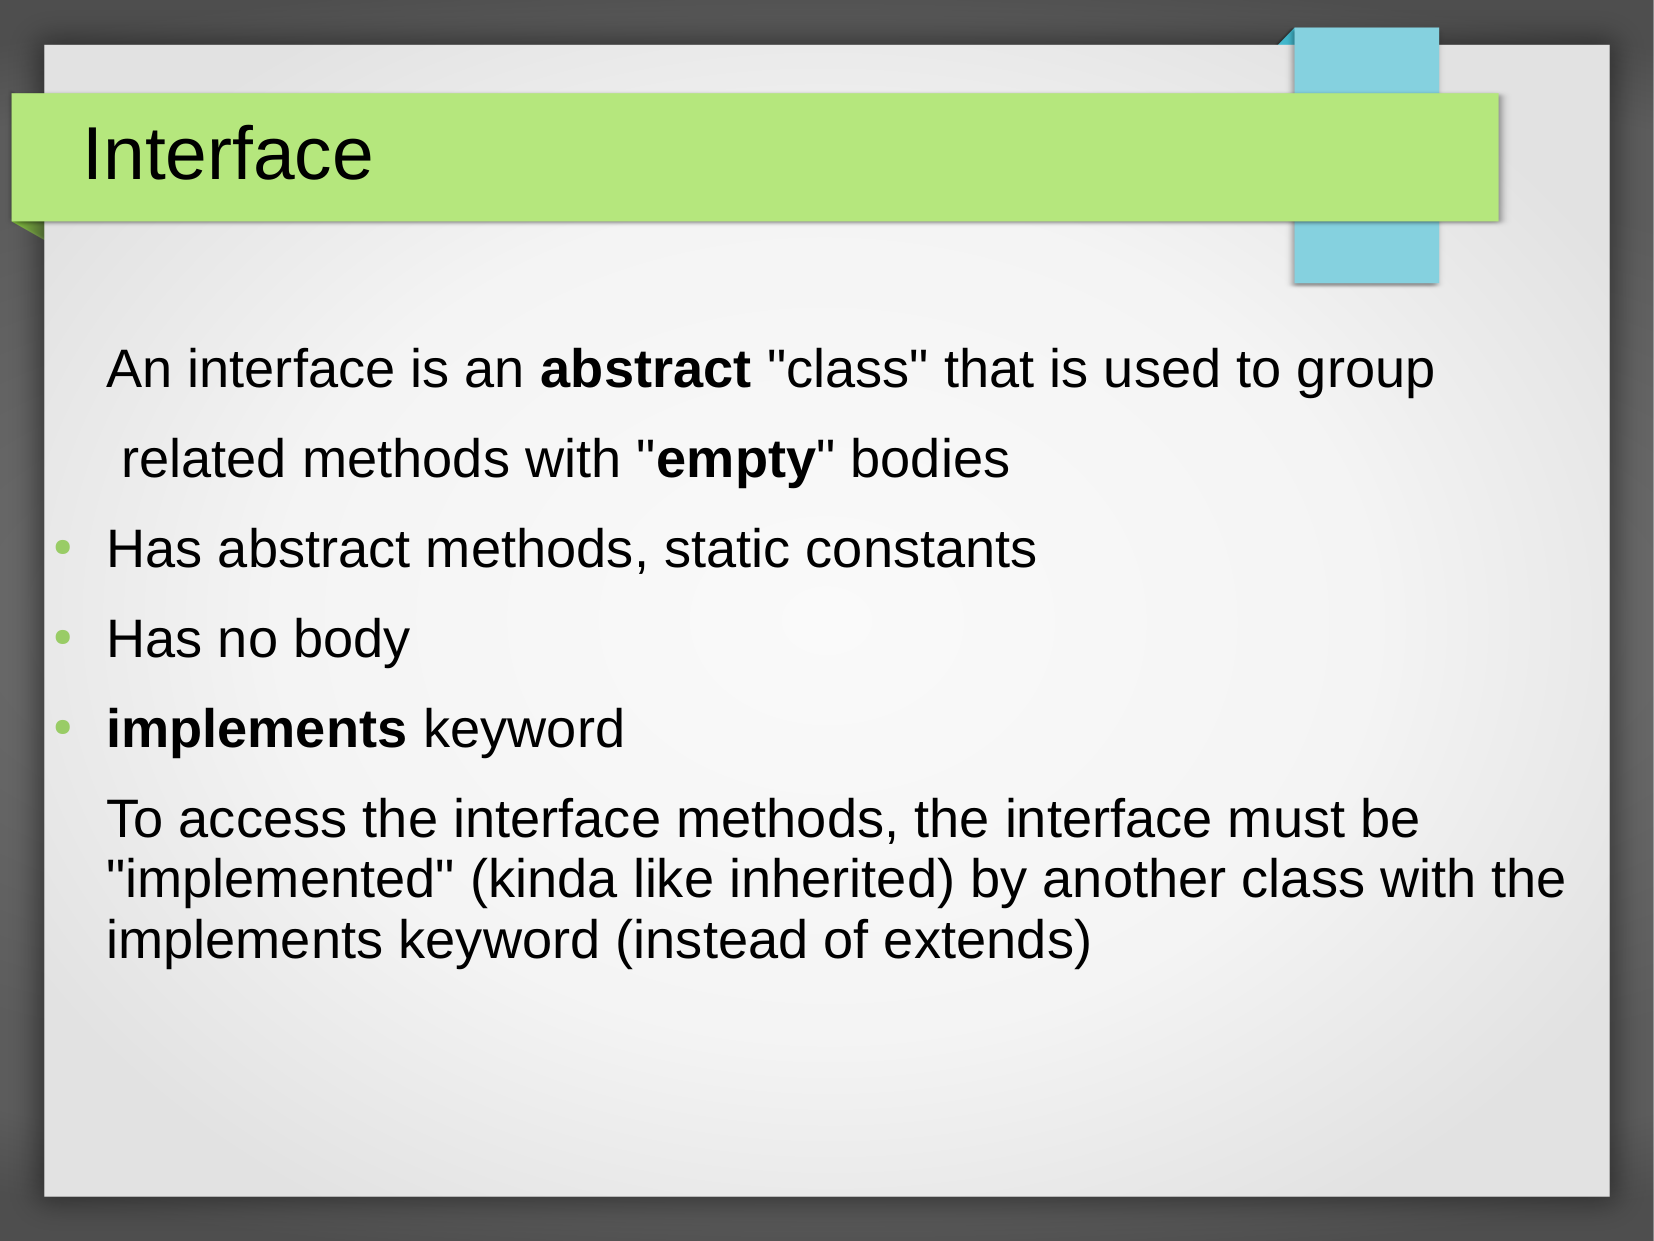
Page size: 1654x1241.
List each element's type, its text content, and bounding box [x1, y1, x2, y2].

picture [0, 0, 1654, 1241]
list An interface is an abstract "class" that is used to group related methods with "empty" bodies Has abstract methods, static constants Has no body implements keyword To access the interface methods, the interface must be "implemented" (kinda like inherited) by another class with the implements keyword (instead of extends) [35, 248, 1654, 1170]
title Interface [82, 94, 1264, 213]
